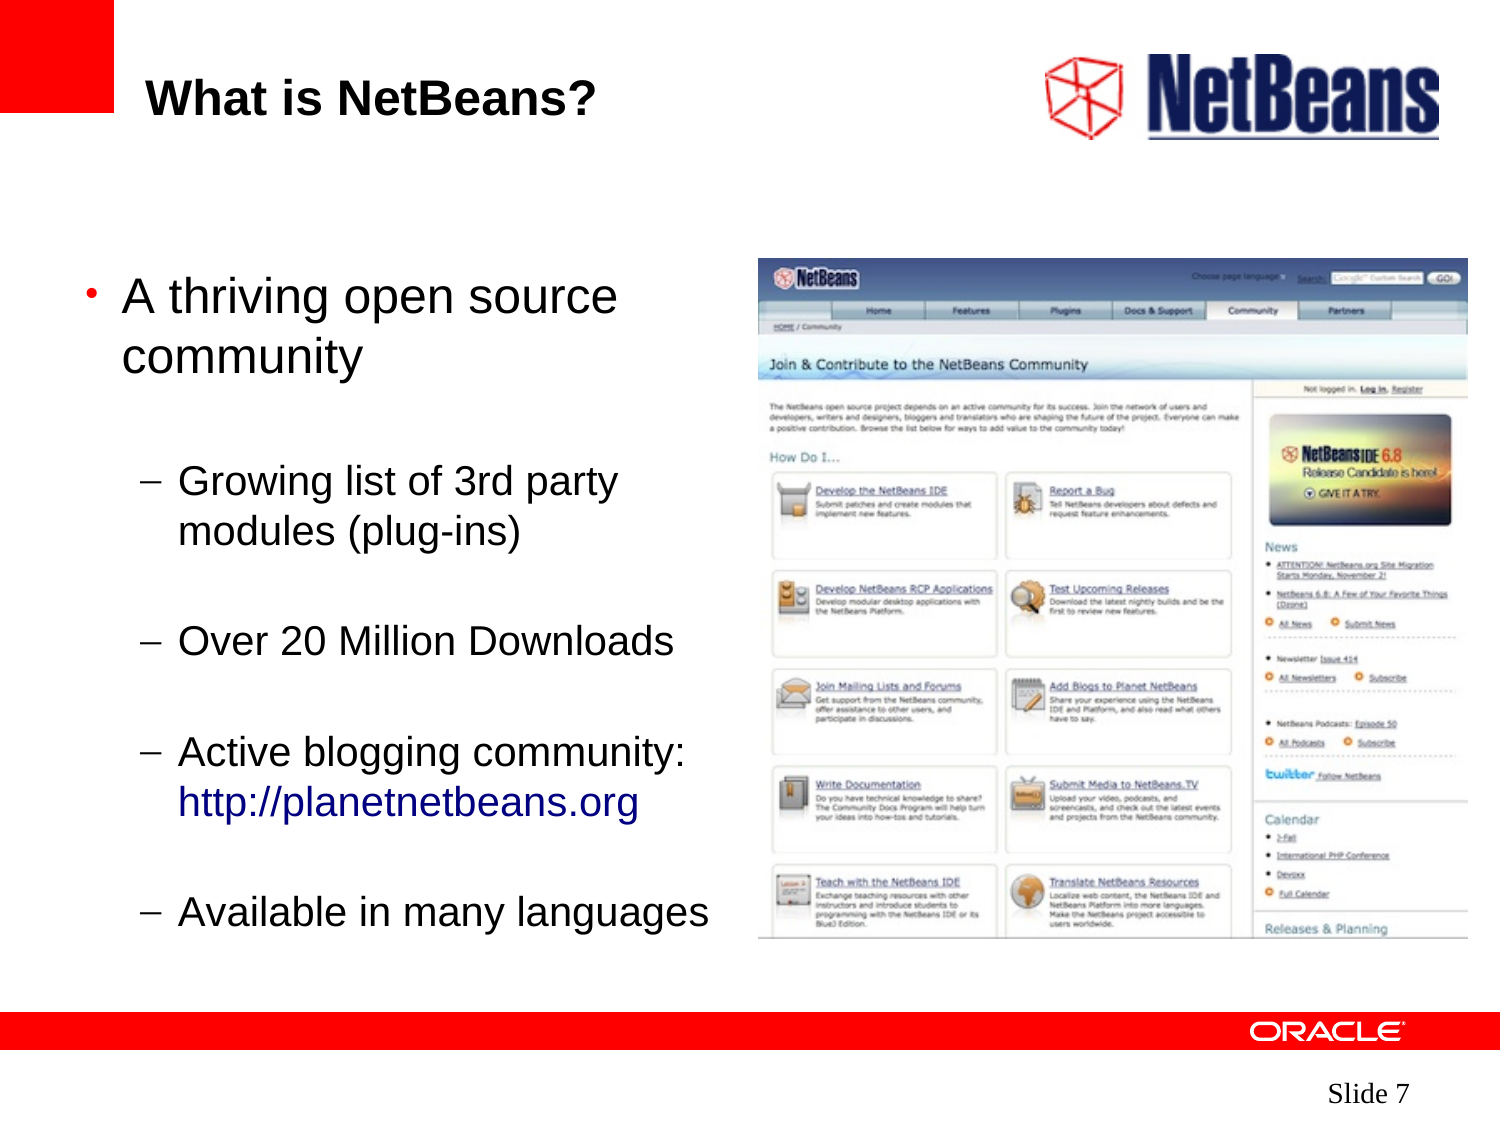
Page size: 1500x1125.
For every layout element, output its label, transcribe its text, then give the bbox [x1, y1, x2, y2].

picture [0, 1012, 1500, 1050]
picture [0, 0, 114, 113]
picture [758, 258, 1468, 939]
picture [1045, 54, 1439, 140]
list A thriving open source community Growing list of 3rd party modules (plug-ins) Over 20 Million Downloads Active blogging community: http://planetnetbeans.org Available in many languages [84, 263, 1402, 1006]
title What is NetBeans? [130, 30, 983, 161]
